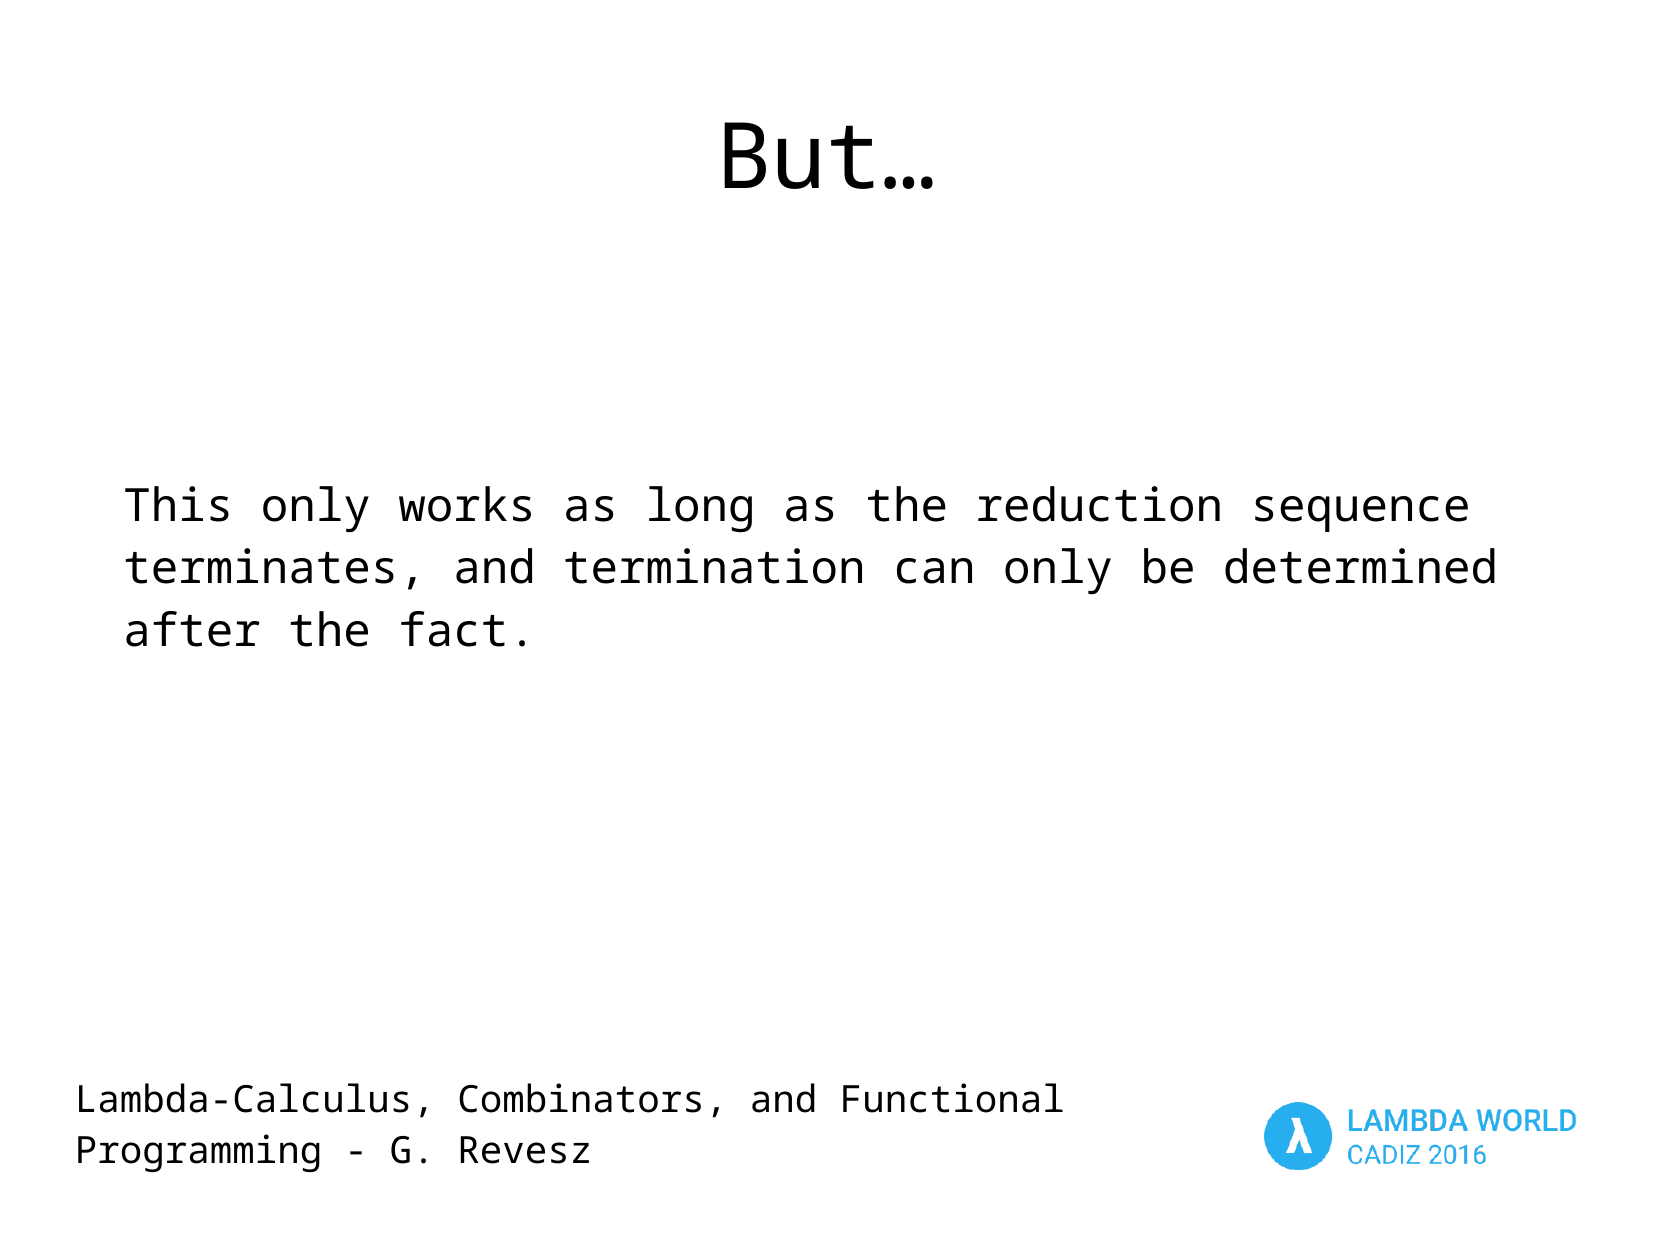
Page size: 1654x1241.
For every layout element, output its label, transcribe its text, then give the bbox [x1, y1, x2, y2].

text_box This only works as long as the reduction sequence terminates, and termination can only be determined after the fact. [108, 465, 1654, 661]
title But… [82, 49, 1571, 257]
picture [1264, 1102, 1576, 1171]
text_box Lambda-Calculus, Combinators, and Functional Programming - G. Revesz [60, 1065, 1111, 1193]
